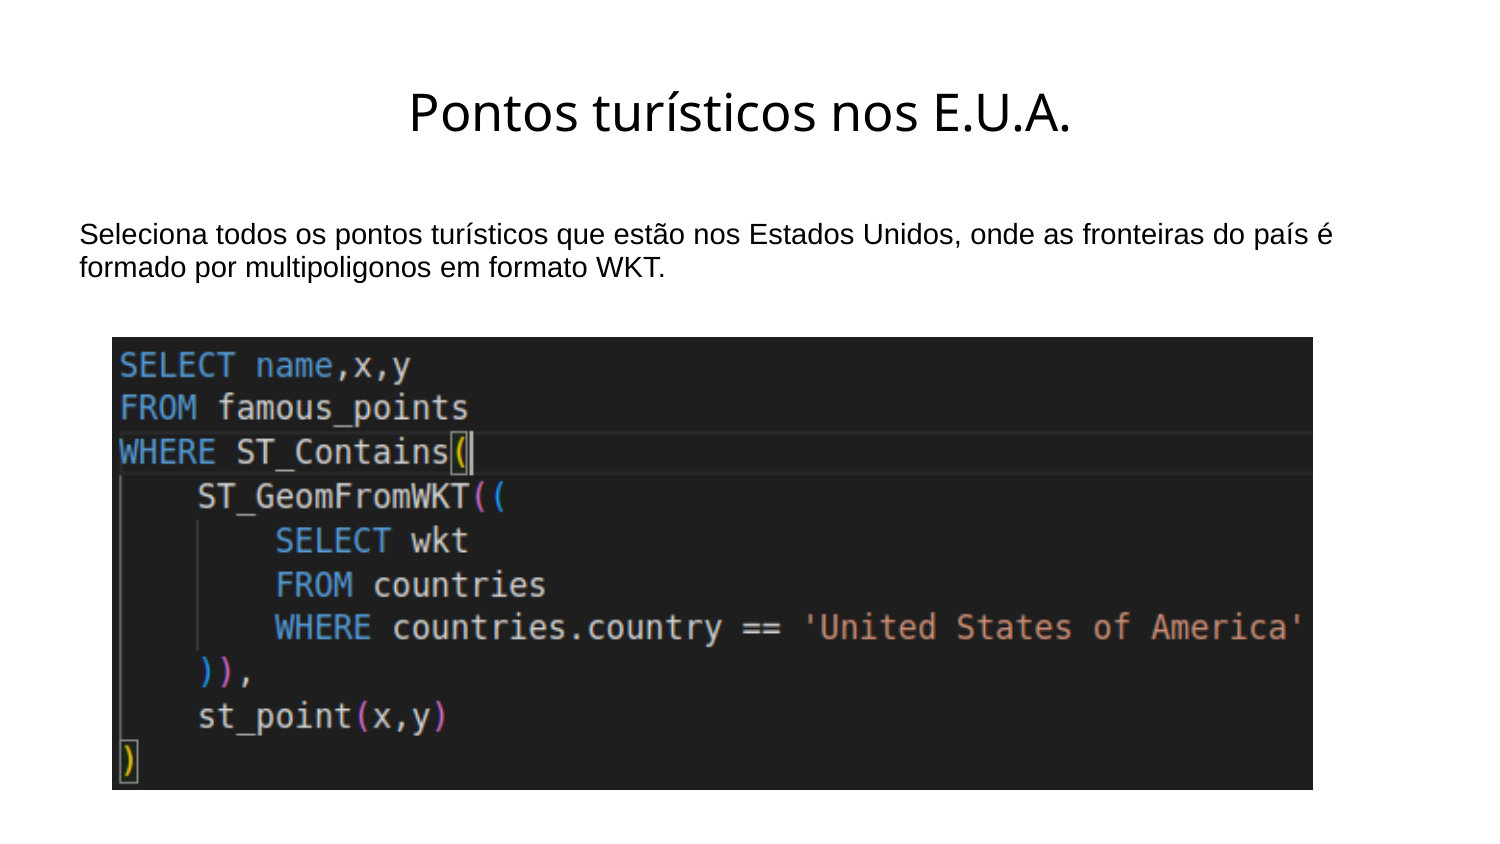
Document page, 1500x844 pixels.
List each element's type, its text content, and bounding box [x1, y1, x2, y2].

title Pontos turísticos nos E.U.A. [75, 71, 1421, 151]
title Seleciona todos os pontos turísticos que estão nos Estados Unidos, onde as fronteiras do país é formado por multipoligonos em formato WKT. [79, 211, 1426, 291]
picture [112, 337, 1313, 790]
